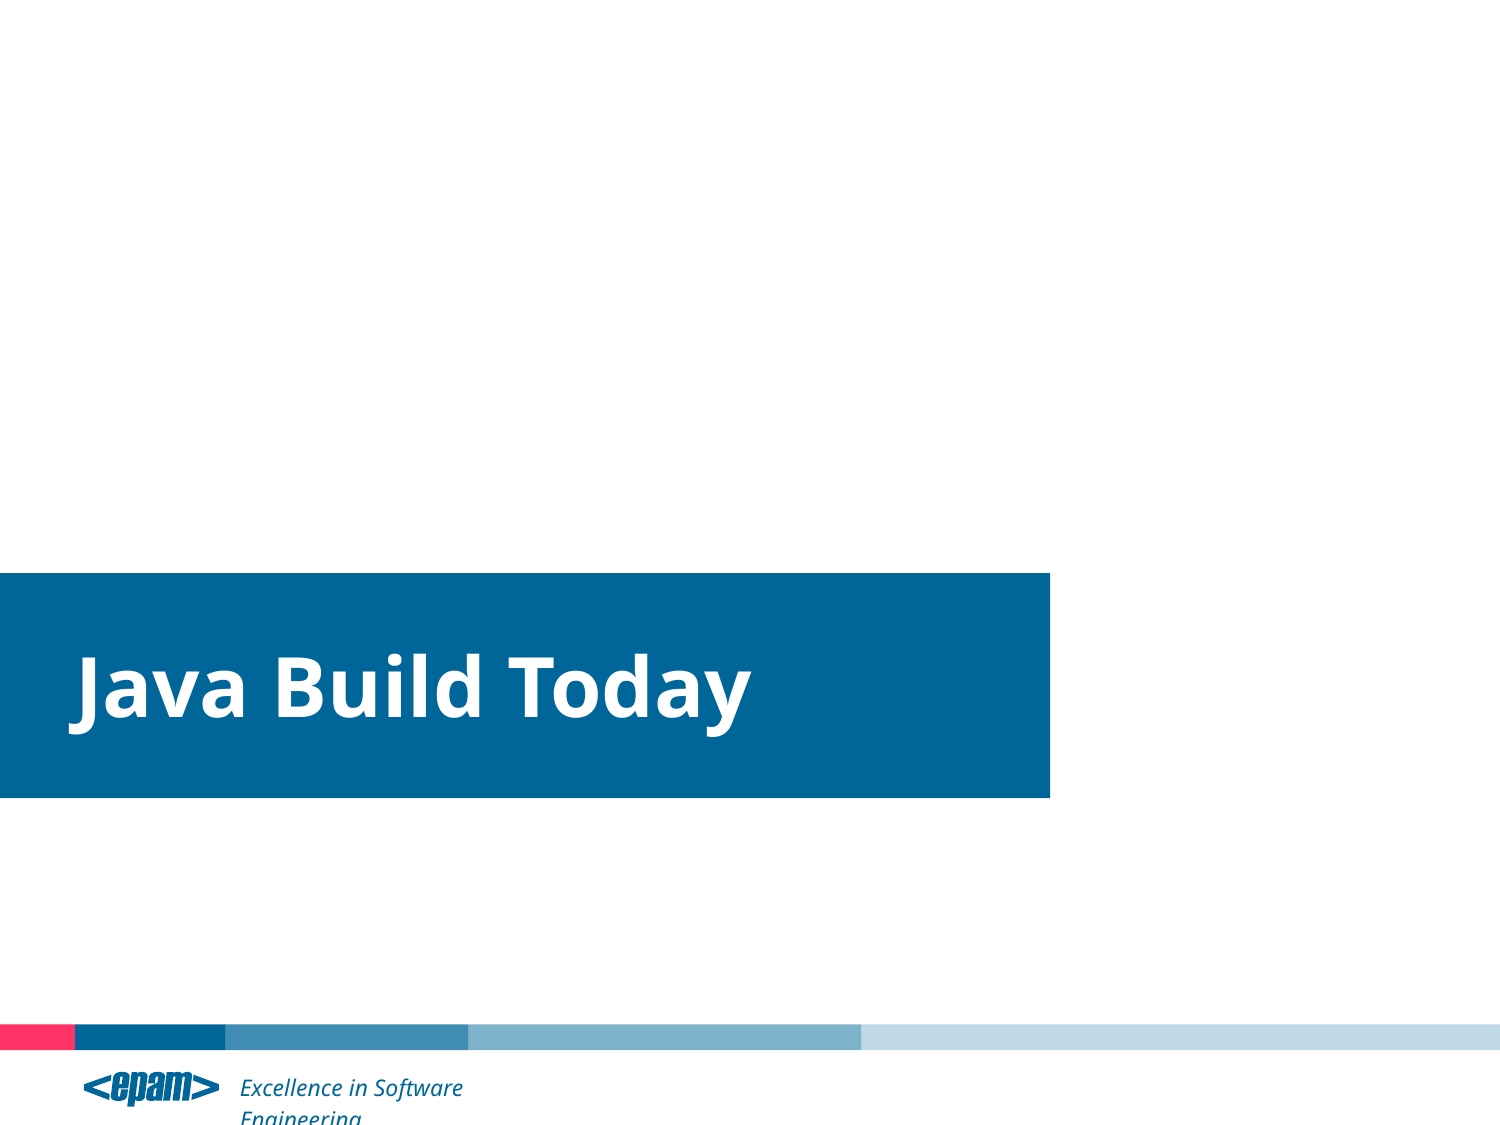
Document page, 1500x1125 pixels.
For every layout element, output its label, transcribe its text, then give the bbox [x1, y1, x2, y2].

title Java Build Today [0, 573, 1051, 799]
